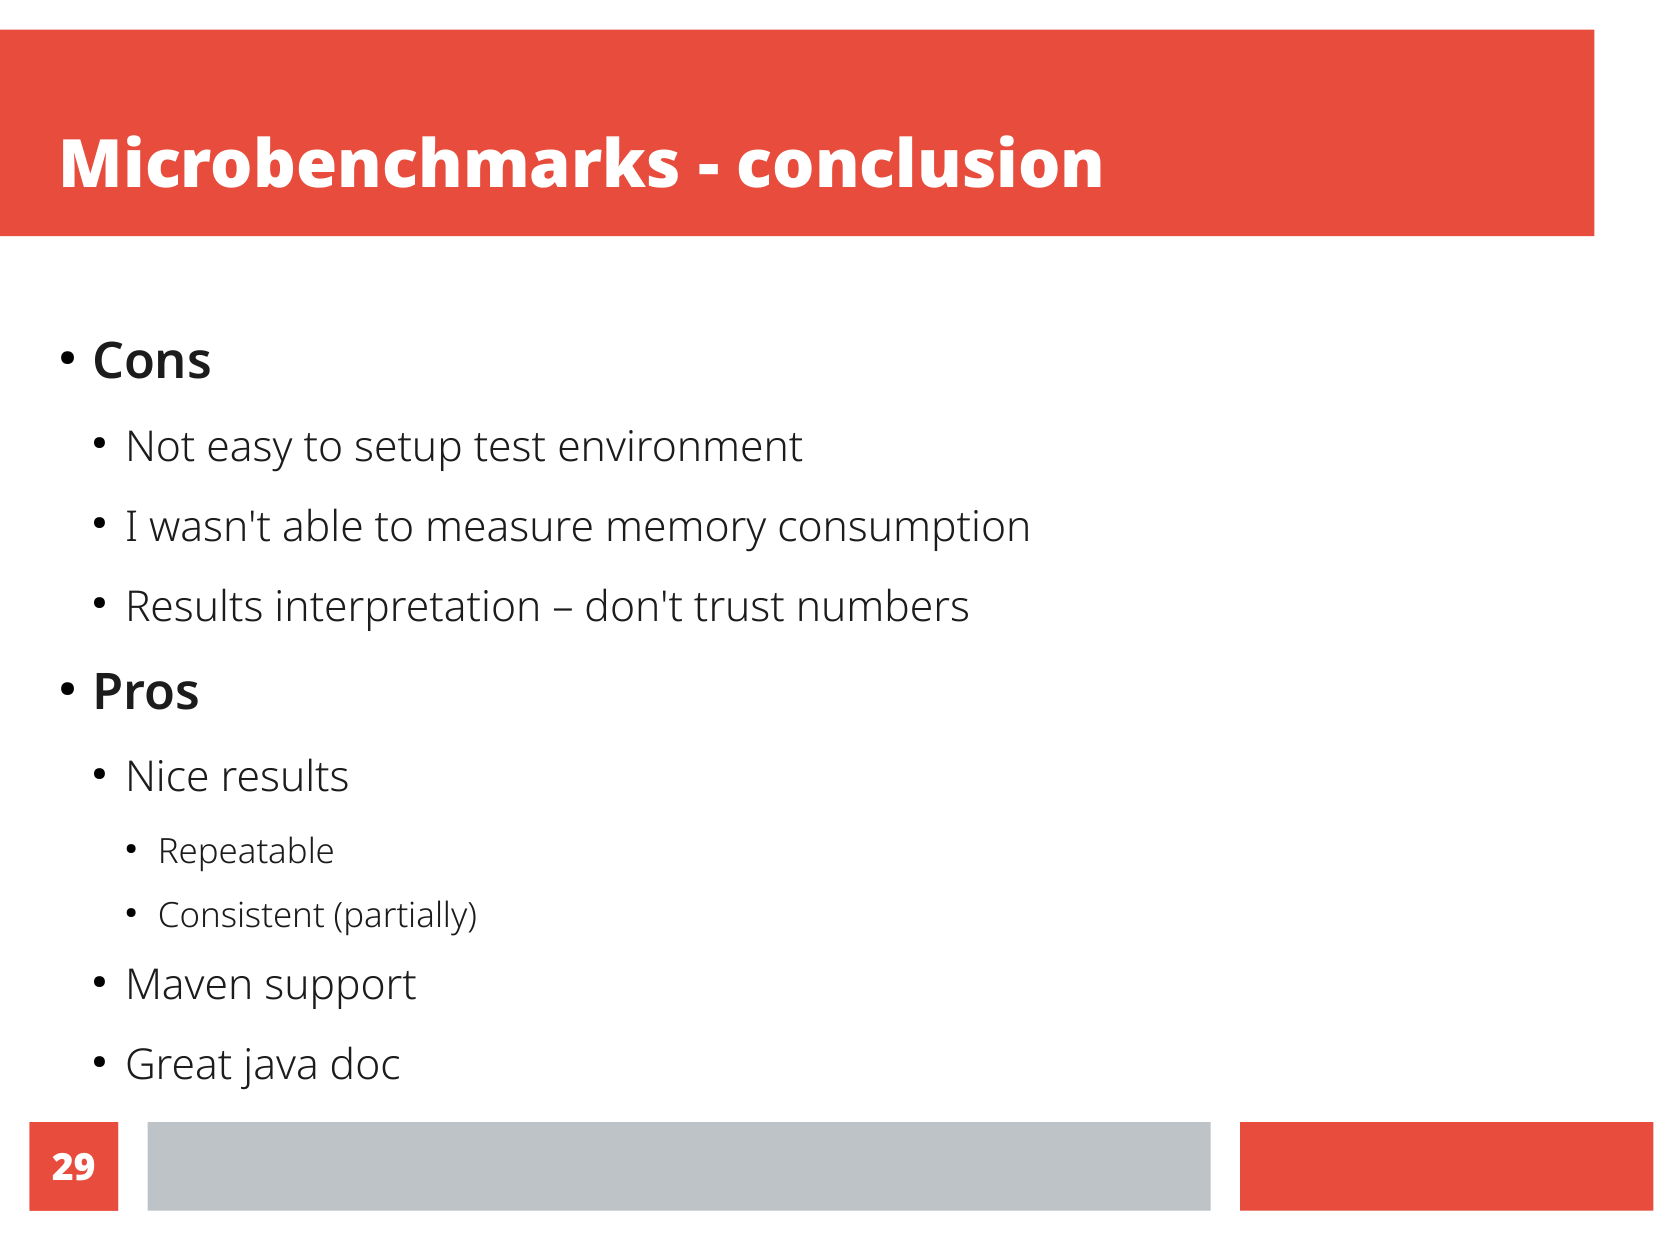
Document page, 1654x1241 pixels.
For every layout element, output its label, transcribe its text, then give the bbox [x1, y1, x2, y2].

title Microbenchmarks - conclusion [59, 59, 1595, 207]
list Cons Not easy to setup test environment I wasn't able to measure memory consumption Results interpretation – don't trust numbers Pros Nice results Repeatable Consistent (partially) Maven support Great java doc [59, 324, 1565, 1093]
